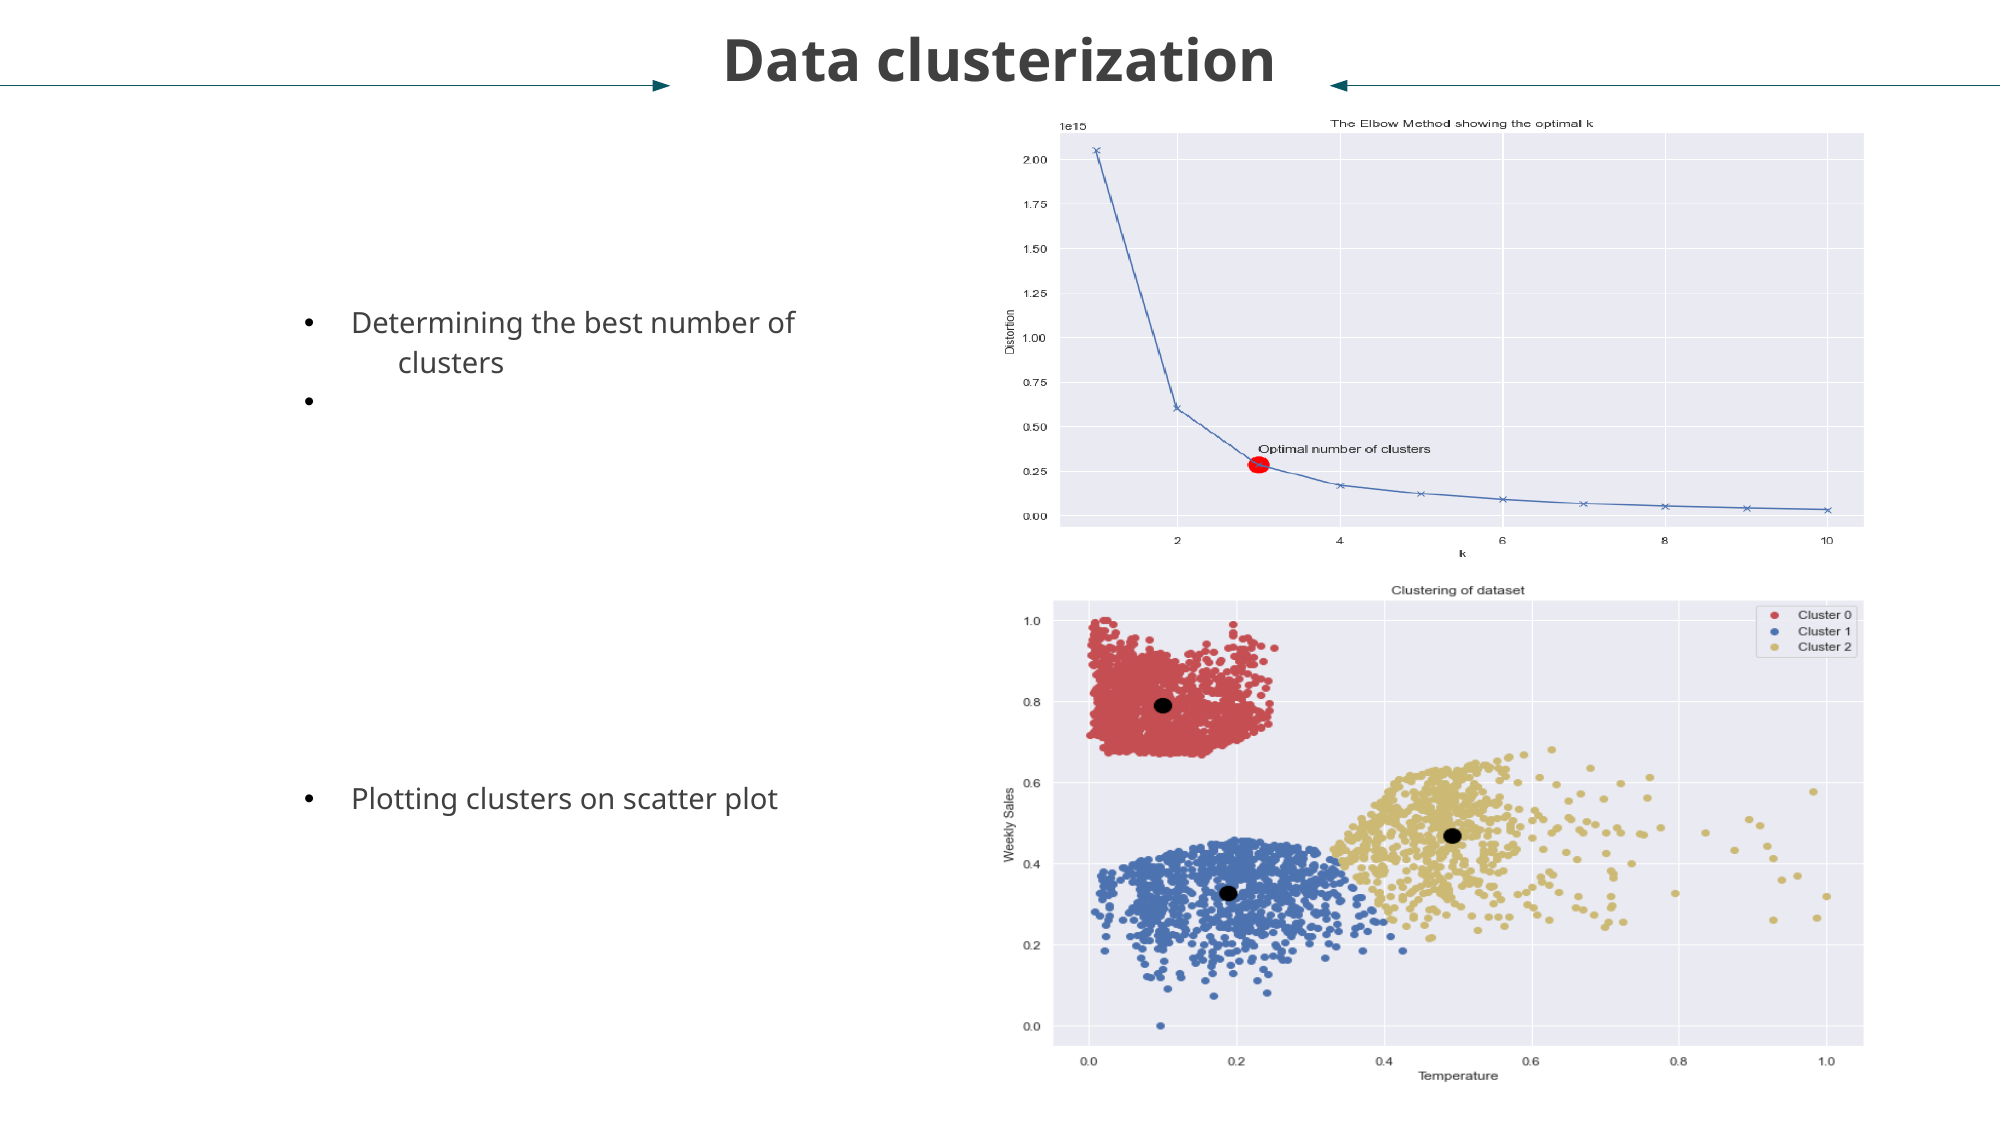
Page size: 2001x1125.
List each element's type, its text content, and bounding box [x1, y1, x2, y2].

text_box Determining the best number of clusters [304, 300, 908, 419]
picture [999, 581, 1871, 1087]
text_box Plotting clusters on scatter plot [304, 776, 908, 816]
picture [999, 114, 1871, 563]
text_box Data clusterization [37, 31, 1963, 159]
